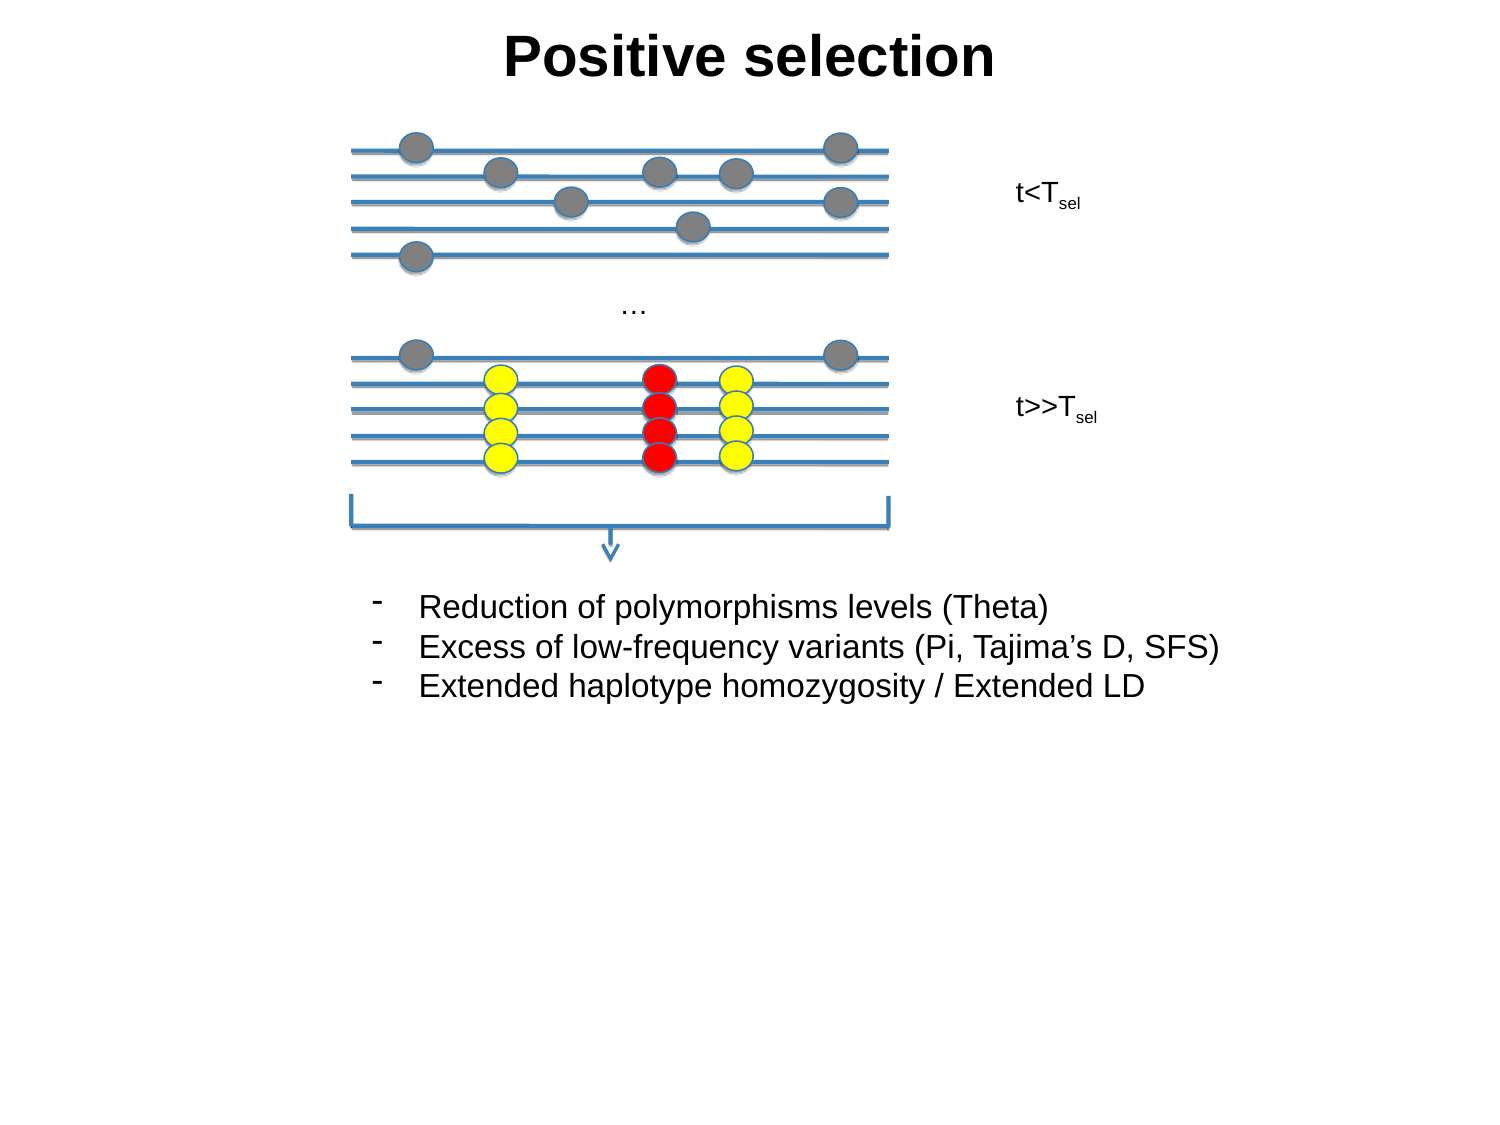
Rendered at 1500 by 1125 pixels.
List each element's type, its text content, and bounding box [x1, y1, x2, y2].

text_box [484, 157, 518, 188]
text_box [823, 187, 858, 218]
text_box [642, 157, 677, 188]
text_box [554, 187, 589, 217]
text_box [484, 365, 518, 474]
text_box t>>Tsel [1001, 379, 1163, 435]
text_box [399, 241, 434, 272]
text_box [642, 364, 677, 473]
text_box [399, 340, 434, 370]
text_box … [604, 278, 664, 328]
text_box [399, 132, 434, 163]
text_box [823, 133, 858, 163]
text_box [719, 158, 754, 189]
text_box Reduction of polymorphisms levels (Theta) Excess of low-frequency variants (Pi, Tajima’s D, SFS) Extended haplotype homozygosity / Extended LD [356, 577, 1237, 713]
text_box [719, 366, 754, 471]
title Positive selection [75, 3, 1425, 103]
text_box [823, 340, 858, 371]
text_box [676, 212, 711, 242]
text_box t<Tsel [1001, 165, 1163, 221]
